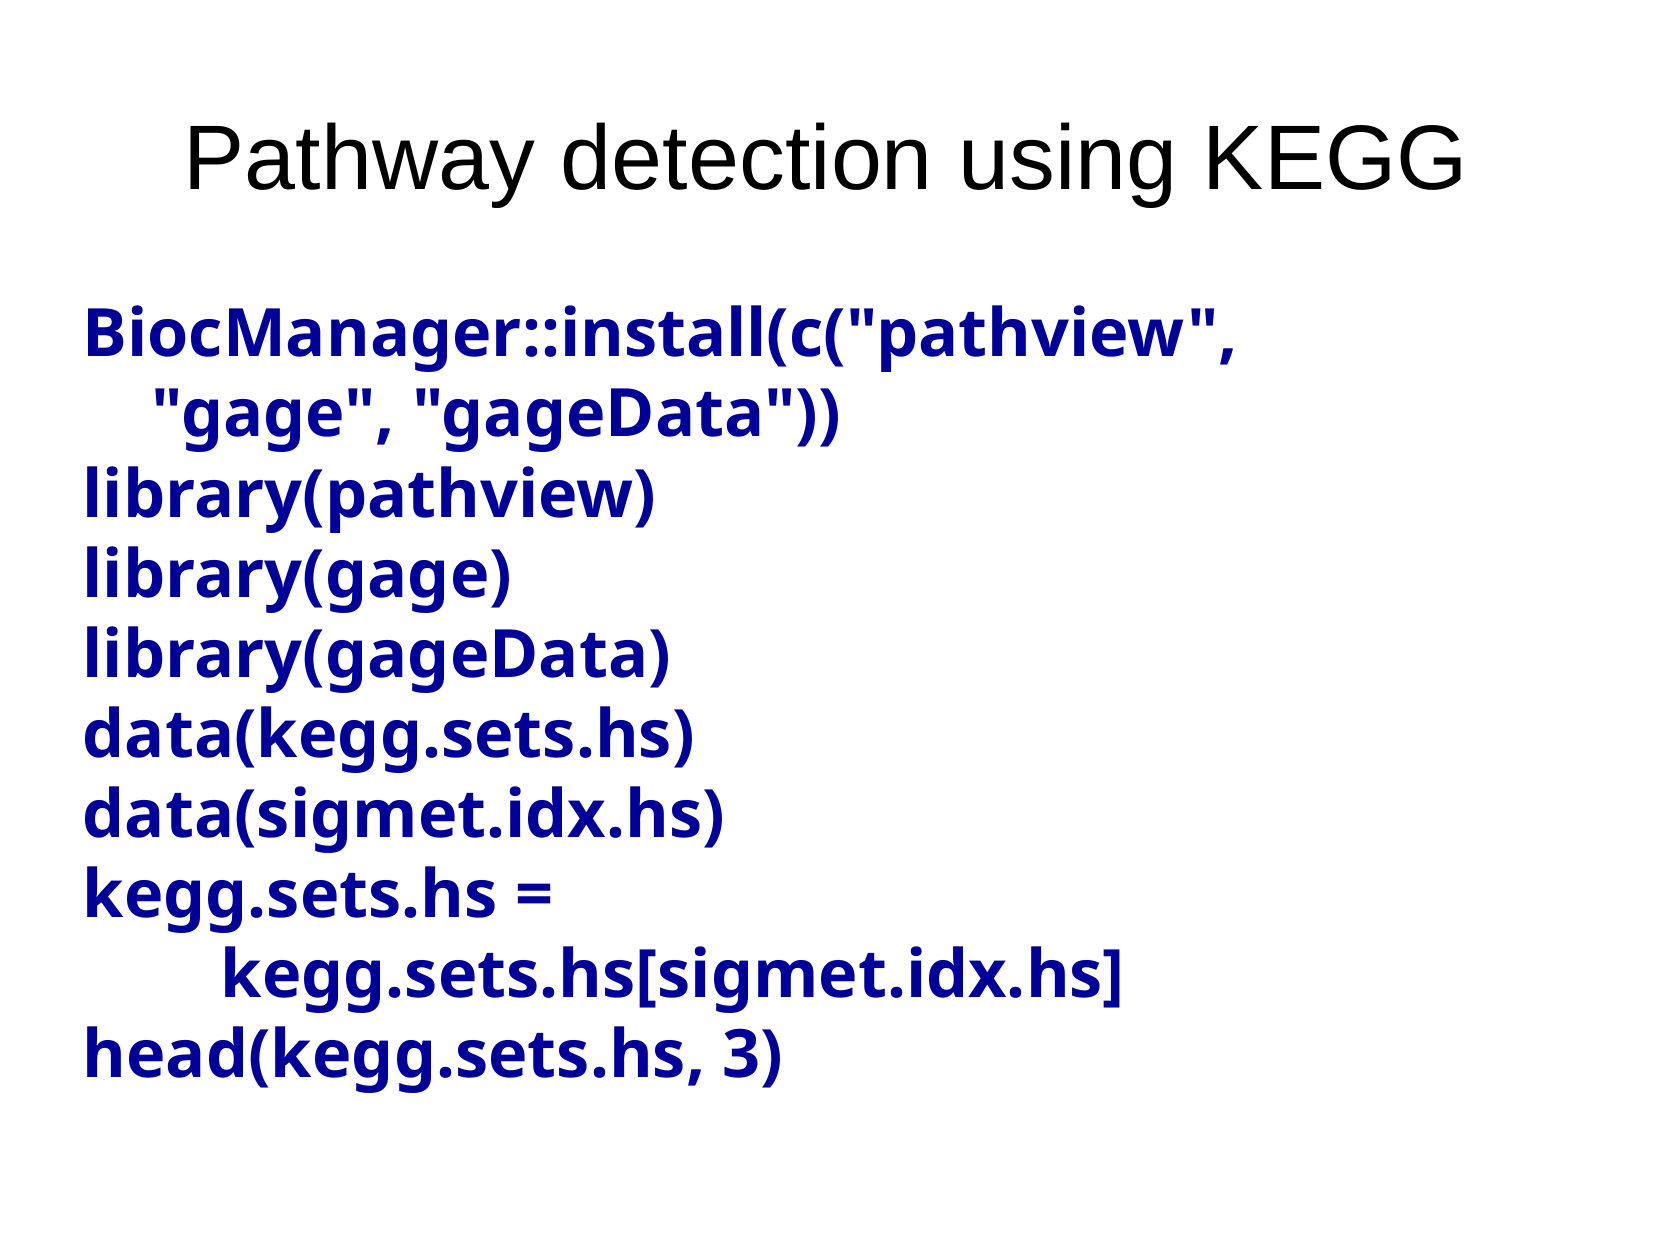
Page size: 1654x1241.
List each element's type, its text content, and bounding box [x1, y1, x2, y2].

text_box Pathway detection using KEGG [82, 49, 1571, 257]
text_box BiocManager::install(c("pathview", "gage", "gageData")) library(pathview) library(gage) library(gageData) data(kegg.sets.hs) data(sigmet.idx.hs) kegg.sets.hs = kegg.sets.hs[sigmet.idx.hs] head(kegg.sets.hs, 3) [82, 290, 1571, 1095]
